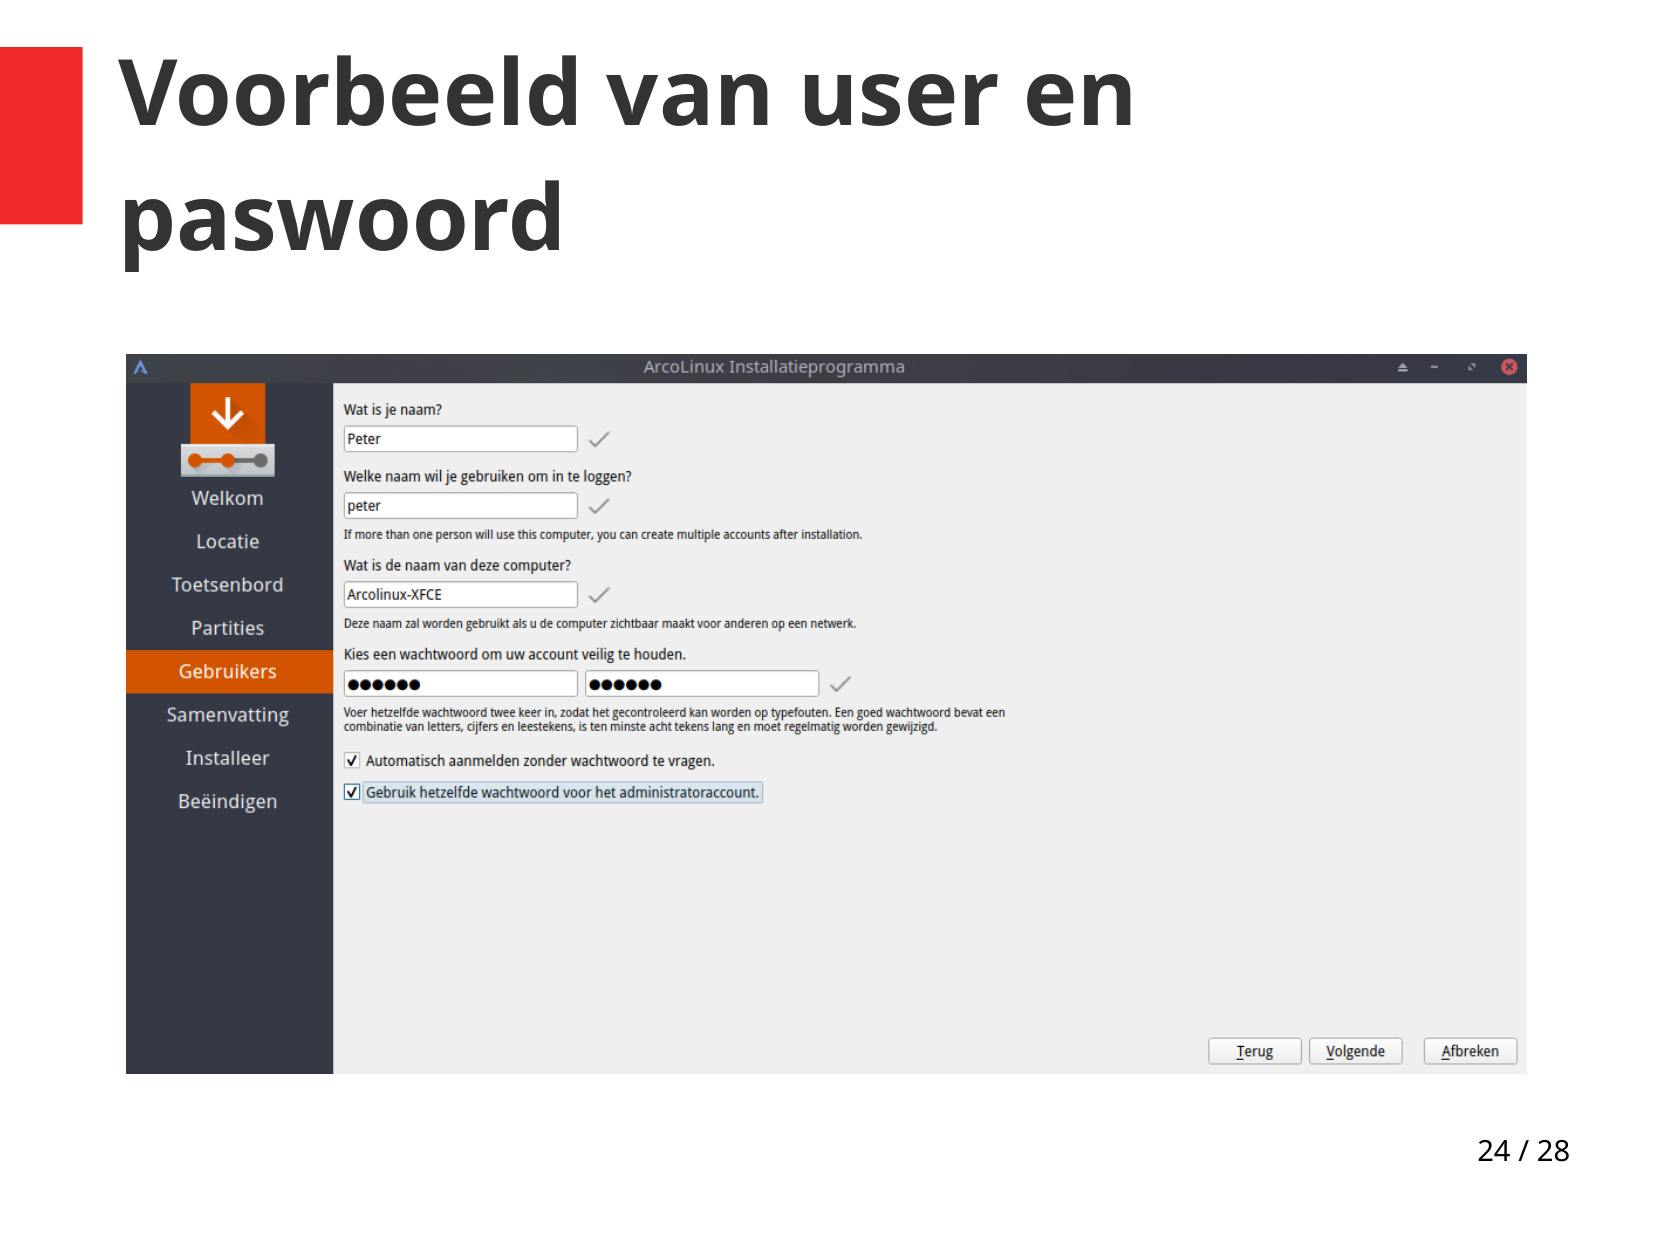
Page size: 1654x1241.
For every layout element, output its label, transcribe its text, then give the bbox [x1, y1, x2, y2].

picture [126, 354, 1527, 1074]
title Voorbeeld van user en paswoord [118, 49, 1571, 257]
